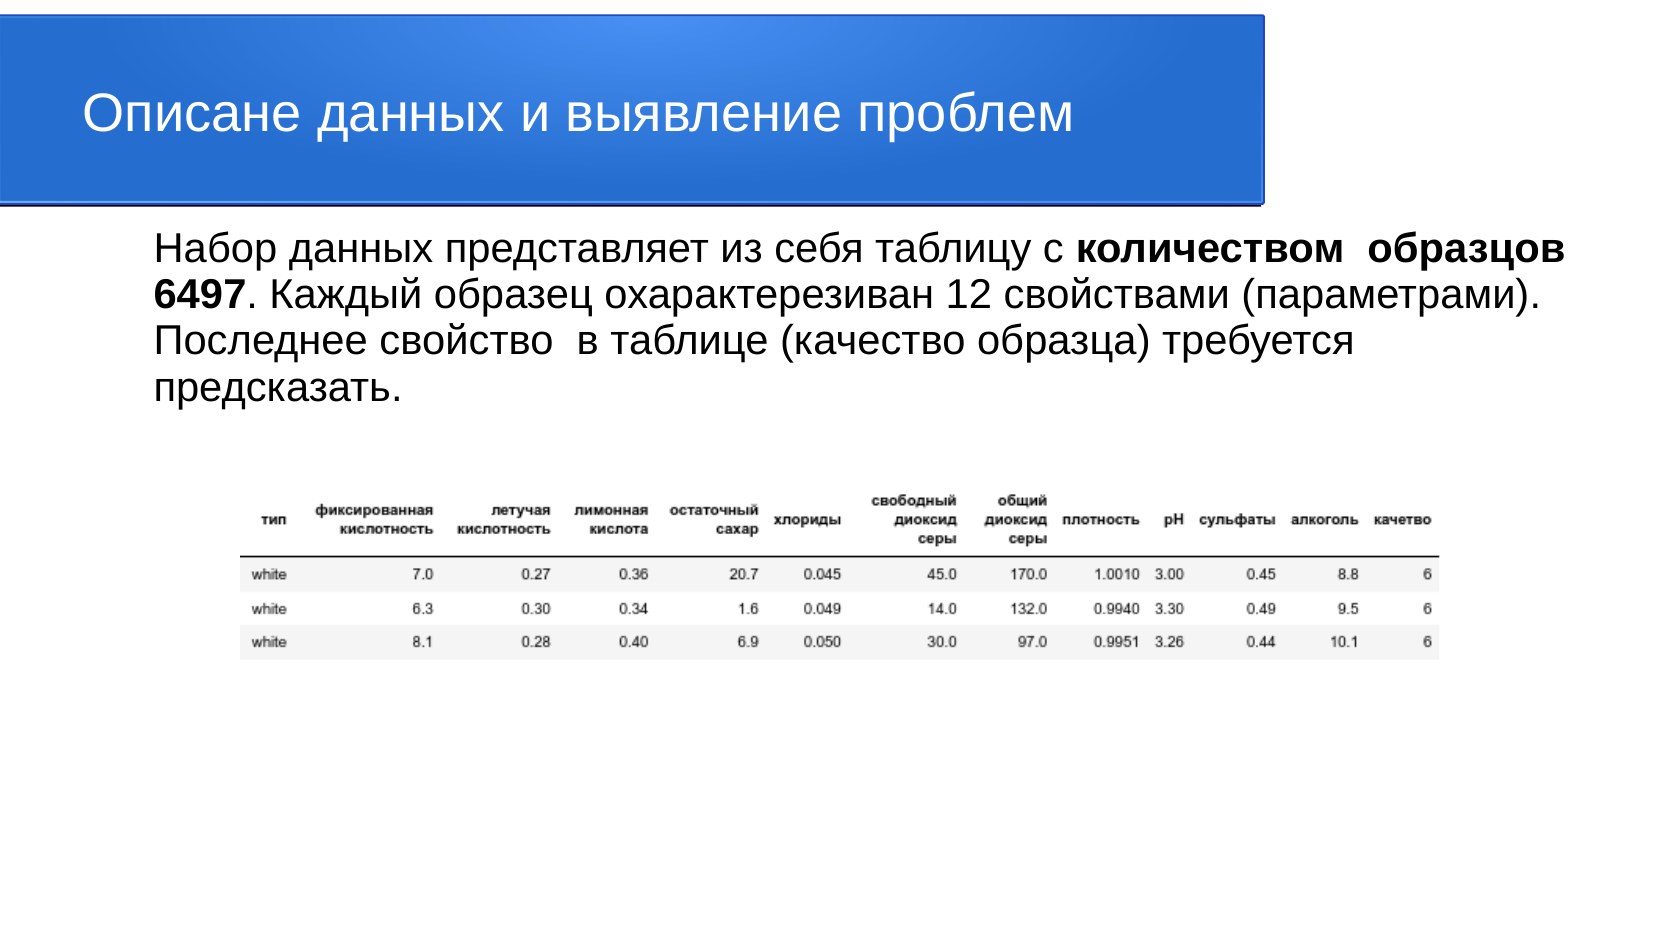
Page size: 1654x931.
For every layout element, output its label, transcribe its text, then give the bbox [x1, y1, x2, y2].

list Набор данных представляет из себя таблицу с количеством образцов 6497. Каждый образец охарактерезиван 12 свойствами (параметрами). Последнее свойство в таблице (качество образца) требуется предсказать. [82, 224, 1571, 764]
picture [240, 479, 1441, 663]
title Описане данных и выявление проблем [82, 35, 1235, 189]
